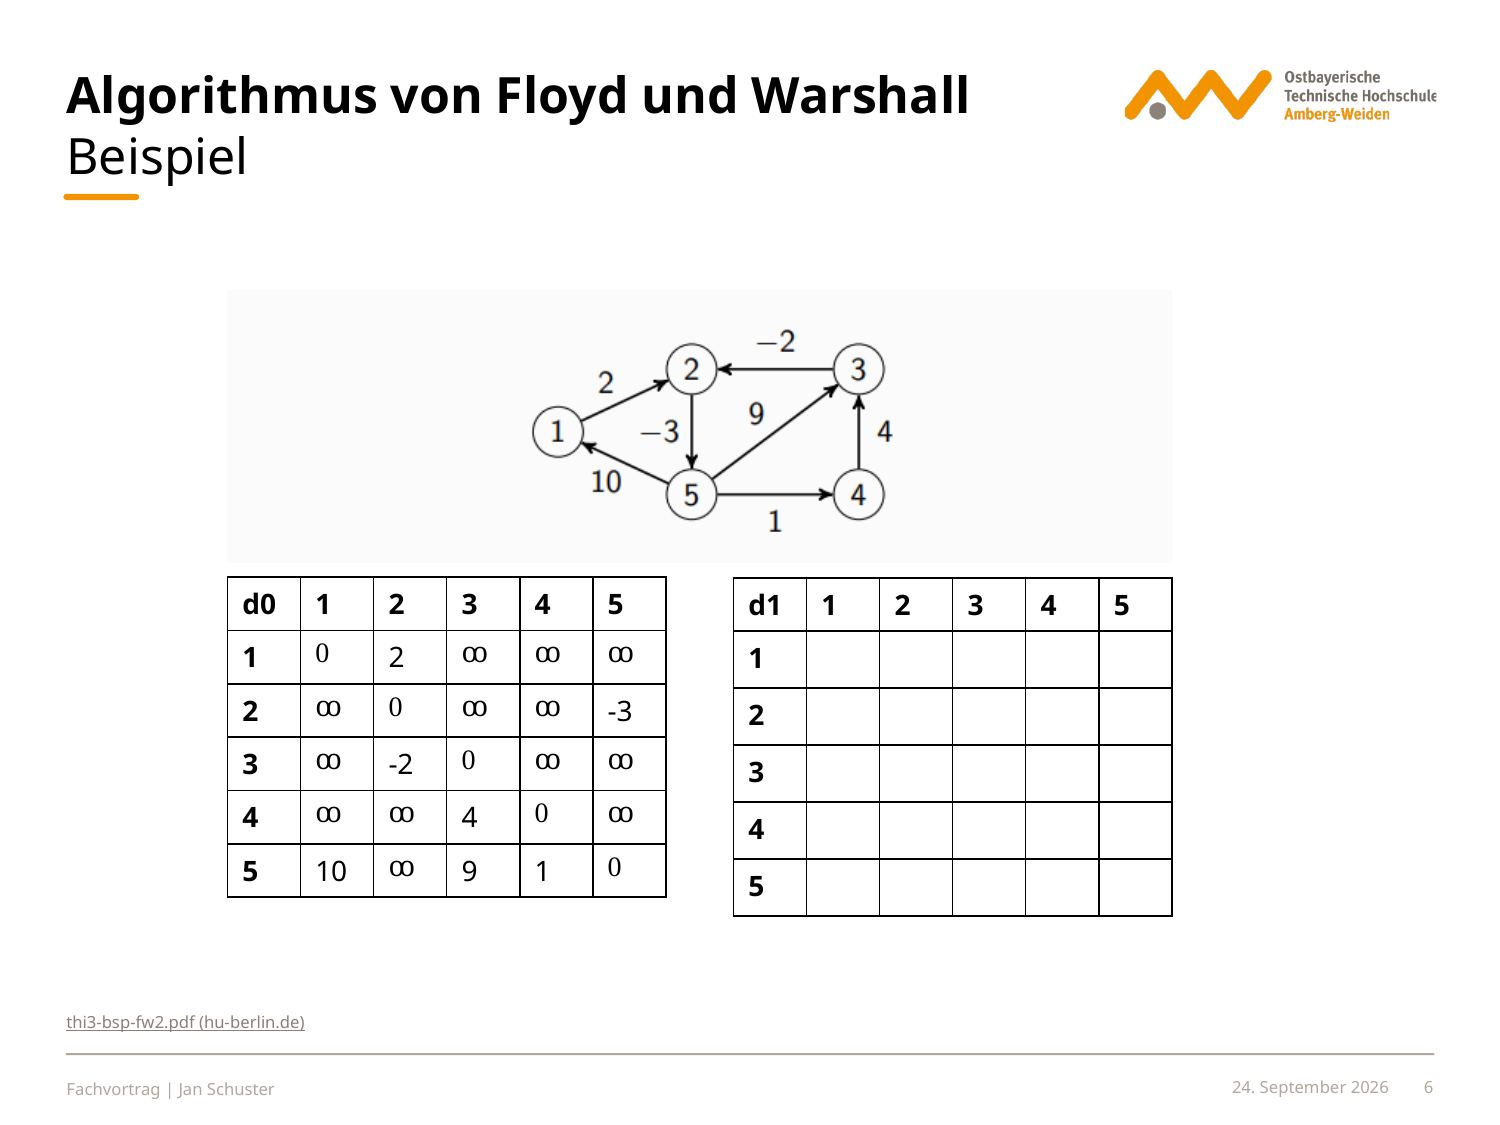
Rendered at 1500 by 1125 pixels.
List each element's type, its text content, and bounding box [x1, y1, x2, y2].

table_cell [880, 689, 952, 744]
table_cell [807, 632, 879, 687]
table_cell 0 [521, 791, 592, 843]
table_cell [1026, 632, 1098, 687]
table_header 1 [807, 579, 879, 630]
table_cell [1026, 689, 1098, 744]
table_cell 2 [734, 689, 806, 744]
table_cell ꝏ [594, 738, 665, 790]
table_cell 0 [447, 738, 519, 790]
table_cell 1 [734, 632, 806, 687]
slide_number 11. Dezember 2023 [1171, 1065, 1390, 1113]
table_cell [1026, 746, 1098, 801]
table_header 4 [1026, 579, 1098, 630]
slide_number <number> [1395, 1065, 1434, 1113]
table_cell ꝏ [521, 738, 592, 790]
table_cell 3 [734, 746, 806, 801]
table_cell 5 [734, 860, 806, 915]
table_header 5 [1100, 579, 1171, 630]
table_header d1 [734, 579, 806, 630]
table_cell [880, 803, 952, 858]
table_cell [953, 803, 1025, 858]
table_header 2 [880, 579, 952, 630]
table_cell -2 [374, 738, 446, 790]
title Algorithmus von Floyd und Warshall [66, 70, 1434, 130]
table_cell [807, 689, 879, 744]
table_cell [953, 632, 1025, 687]
table_cell 4 [228, 791, 300, 843]
table_cell ꝏ [447, 631, 519, 683]
table_cell ꝏ [594, 791, 665, 843]
table_cell 1 [521, 845, 592, 896]
list Beispiel [66, 130, 1434, 190]
table_cell [1026, 803, 1098, 858]
table_cell [807, 803, 879, 858]
table_cell [953, 860, 1025, 915]
list thi3-bsp-fw2.pdf (hu-berlin.de) [66, 987, 1434, 1035]
table_cell 0 [594, 845, 665, 896]
table_cell 2 [374, 631, 446, 683]
table_cell [880, 746, 952, 801]
table_cell 0 [374, 685, 446, 736]
table_cell 1 [228, 631, 300, 683]
table_cell ꝏ [374, 791, 446, 843]
table_cell ꝏ [301, 738, 373, 790]
table_cell [953, 689, 1025, 744]
table_header 5 [594, 578, 665, 630]
table_cell 3 [228, 738, 300, 790]
table_cell 5 [228, 845, 300, 896]
footer Fachvortrag | Jan Schuster [66, 1065, 997, 1113]
table_cell 0 [301, 631, 373, 683]
table_cell ꝏ [594, 631, 665, 683]
table_cell 10 [301, 845, 373, 896]
table_cell ꝏ [301, 791, 373, 843]
table_cell [1100, 860, 1171, 915]
picture [227, 290, 1172, 563]
table_cell 4 [734, 803, 806, 858]
table_cell ꝏ [301, 685, 373, 736]
table_header 4 [521, 578, 592, 630]
table_cell [953, 746, 1025, 801]
table_cell [1026, 860, 1098, 915]
table_cell ꝏ [447, 685, 519, 736]
table_cell ꝏ [374, 845, 446, 896]
table_cell [1100, 746, 1171, 801]
table_cell [807, 746, 879, 801]
table_header d0 [228, 578, 300, 630]
table_cell 2 [228, 685, 300, 736]
table_cell 4 [447, 791, 519, 843]
table_cell [1100, 803, 1171, 858]
table_cell -3 [594, 685, 665, 736]
table_cell ꝏ [521, 631, 592, 683]
table_cell [880, 860, 952, 915]
table_cell [1100, 689, 1171, 744]
table_cell [807, 860, 879, 915]
table_header 3 [953, 579, 1025, 630]
table_cell [1100, 632, 1171, 687]
table_cell 9 [447, 845, 519, 896]
table_cell ꝏ [521, 685, 592, 736]
table_header 2 [374, 578, 446, 630]
table_cell [880, 632, 952, 687]
table_header 1 [301, 578, 373, 630]
table_header 3 [447, 578, 519, 630]
